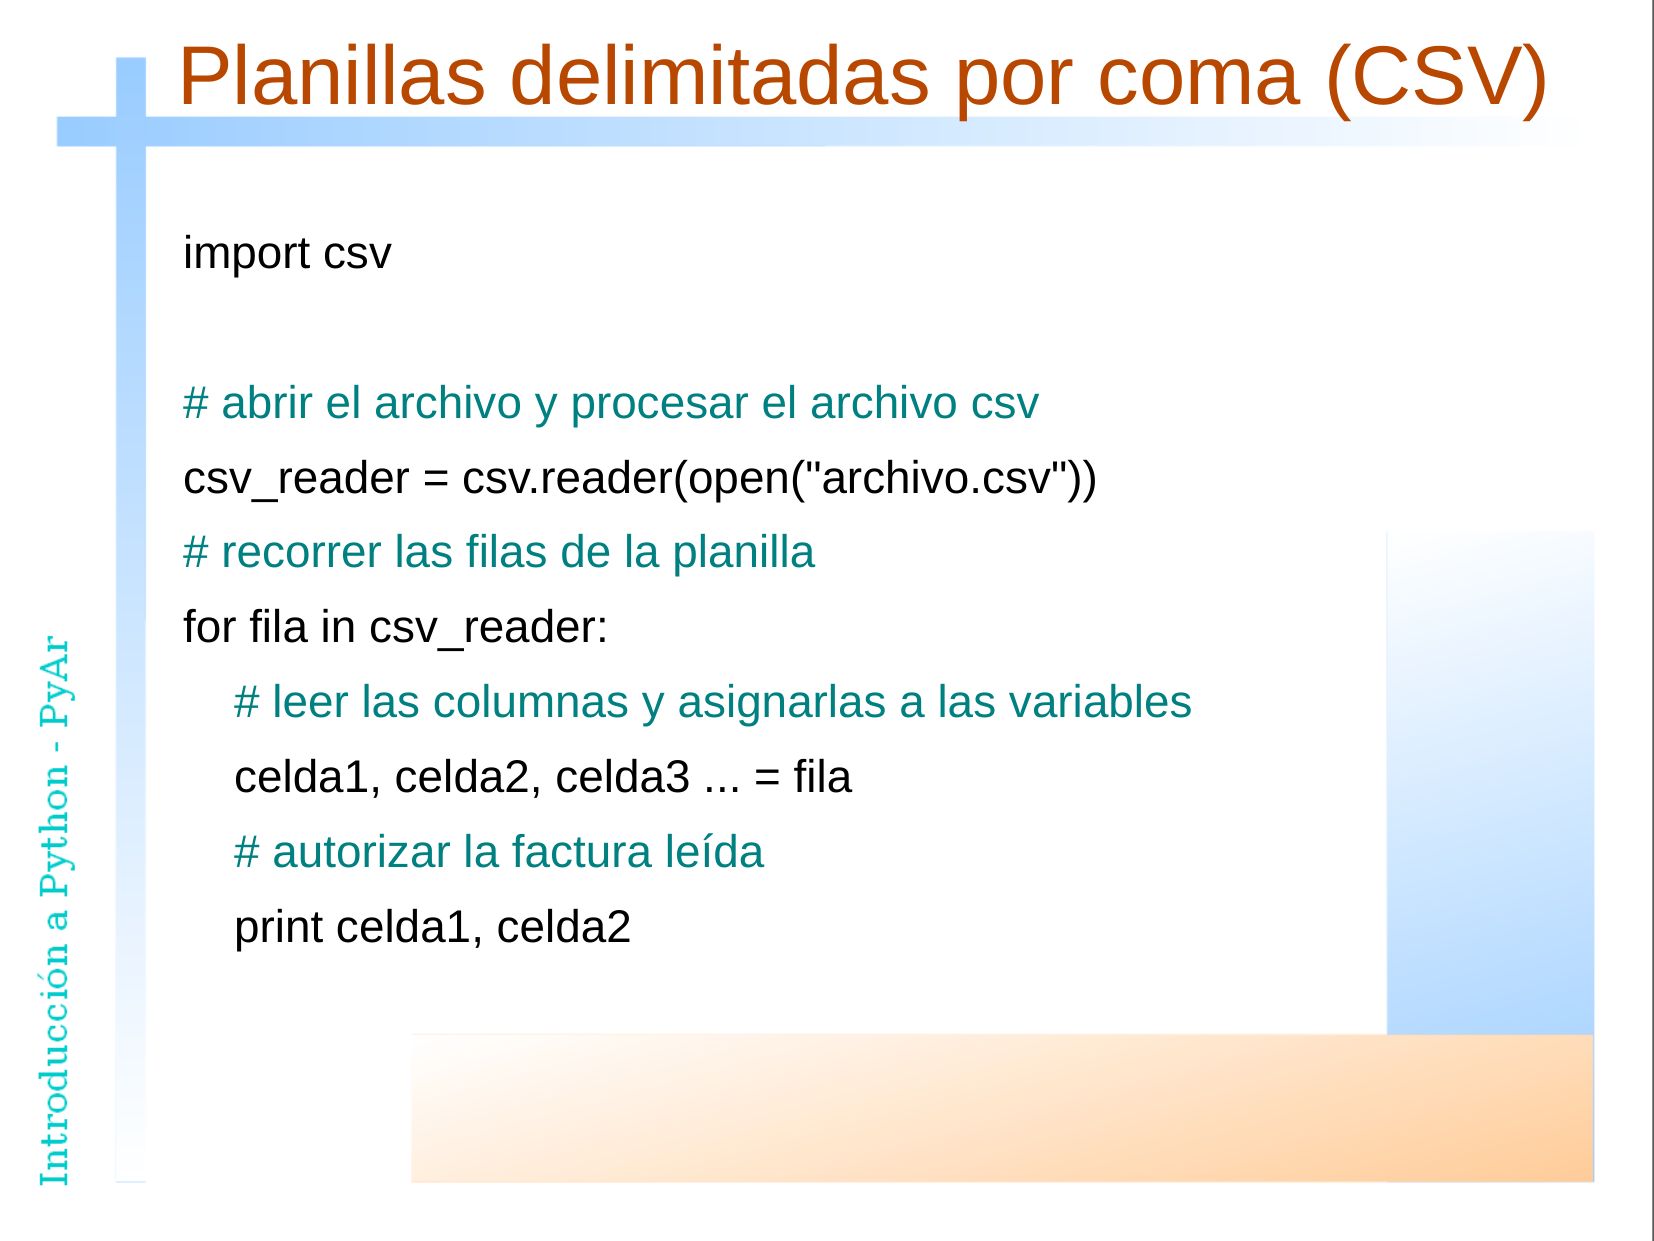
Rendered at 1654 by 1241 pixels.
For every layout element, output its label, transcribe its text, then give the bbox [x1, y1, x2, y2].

title Planillas delimitadas por coma (CSV) [177, 0, 1595, 147]
text_box import csv # abrir el archivo y procesar el archivo csv csv_reader = csv.reader(open("archivo.csv")) # recorrer las filas de la planilla for fila in csv_reader: # leer las columnas y asignarlas a las variables celda1, celda2, celda3 ... = fila # autorizar la factura leída print celda1, celda2 [147, 147, 1595, 1182]
picture [0, 0, 1654, 1241]
